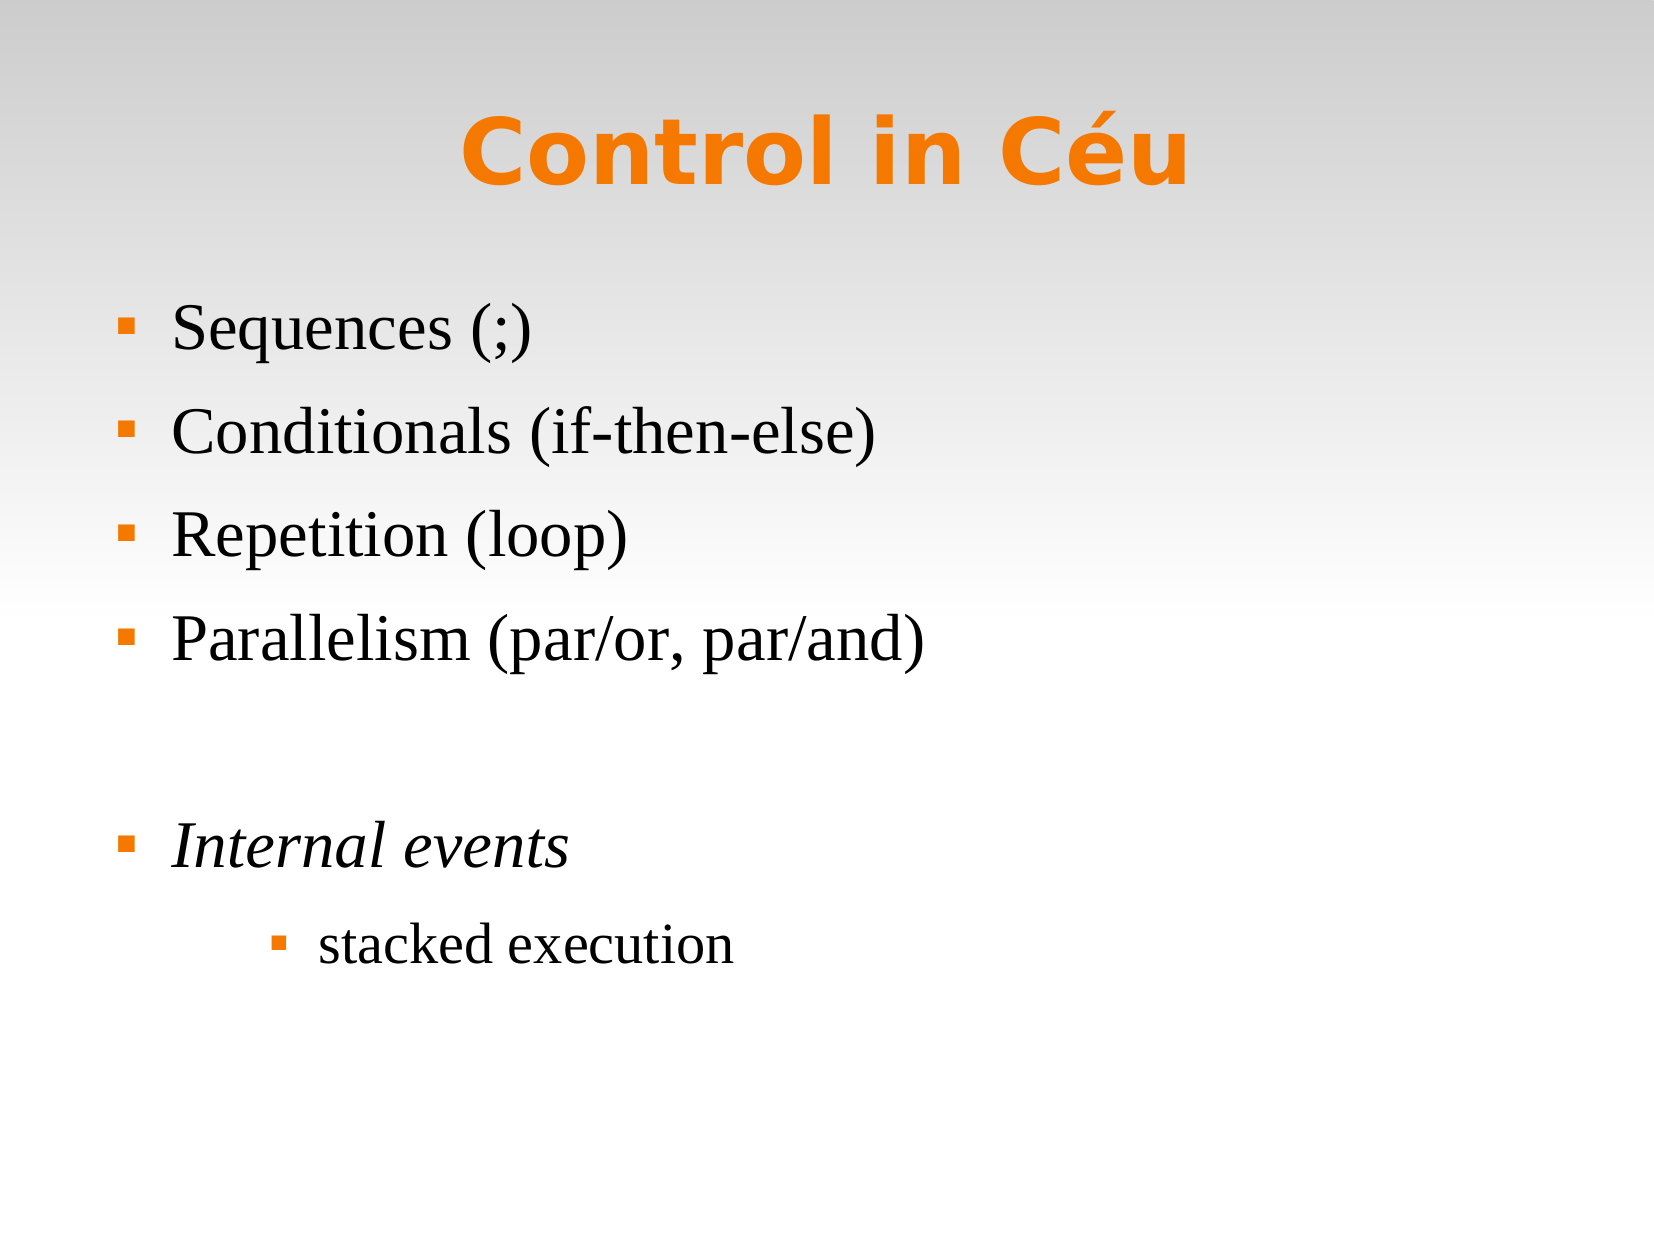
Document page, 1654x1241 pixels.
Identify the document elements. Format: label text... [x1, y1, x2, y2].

title Control in Céu [82, 49, 1571, 257]
list Sequences (;) Conditionals (if-then-else) Repetition (loop) Parallelism (par/or, par/and) Internal events stacked execution [82, 290, 1571, 1109]
